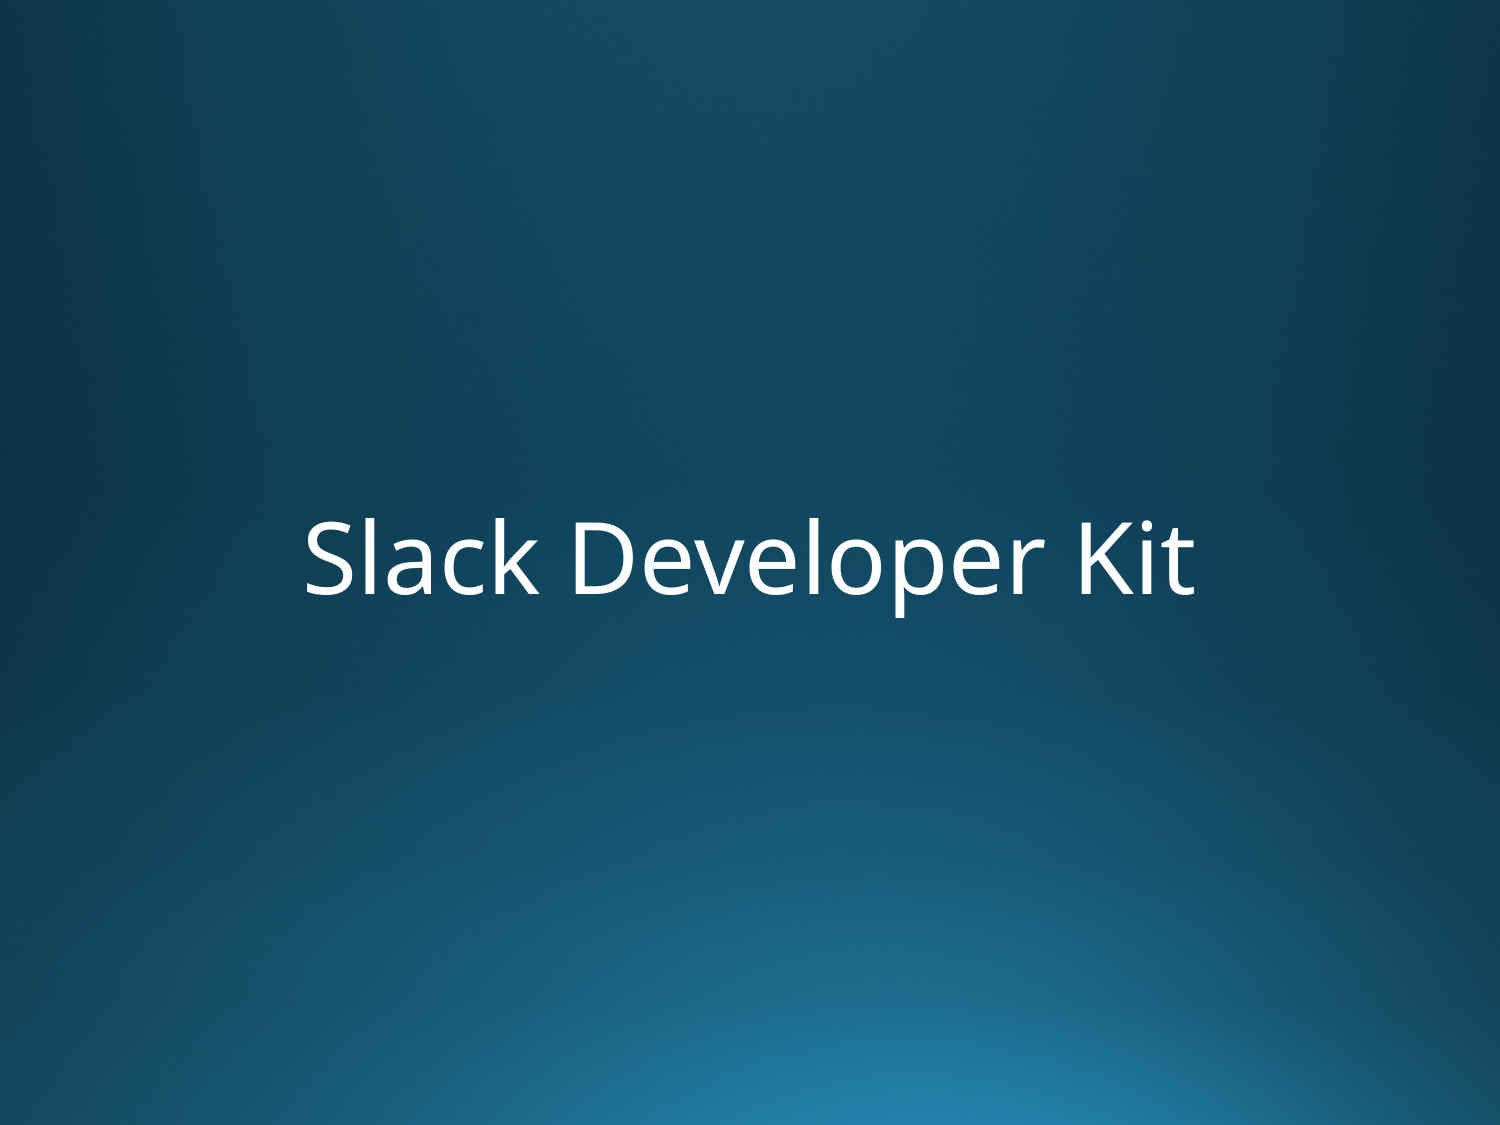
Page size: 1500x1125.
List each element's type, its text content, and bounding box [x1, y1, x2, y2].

text_box Slack Developer Kit [163, 479, 1337, 646]
picture [0, 0, 1500, 1125]
